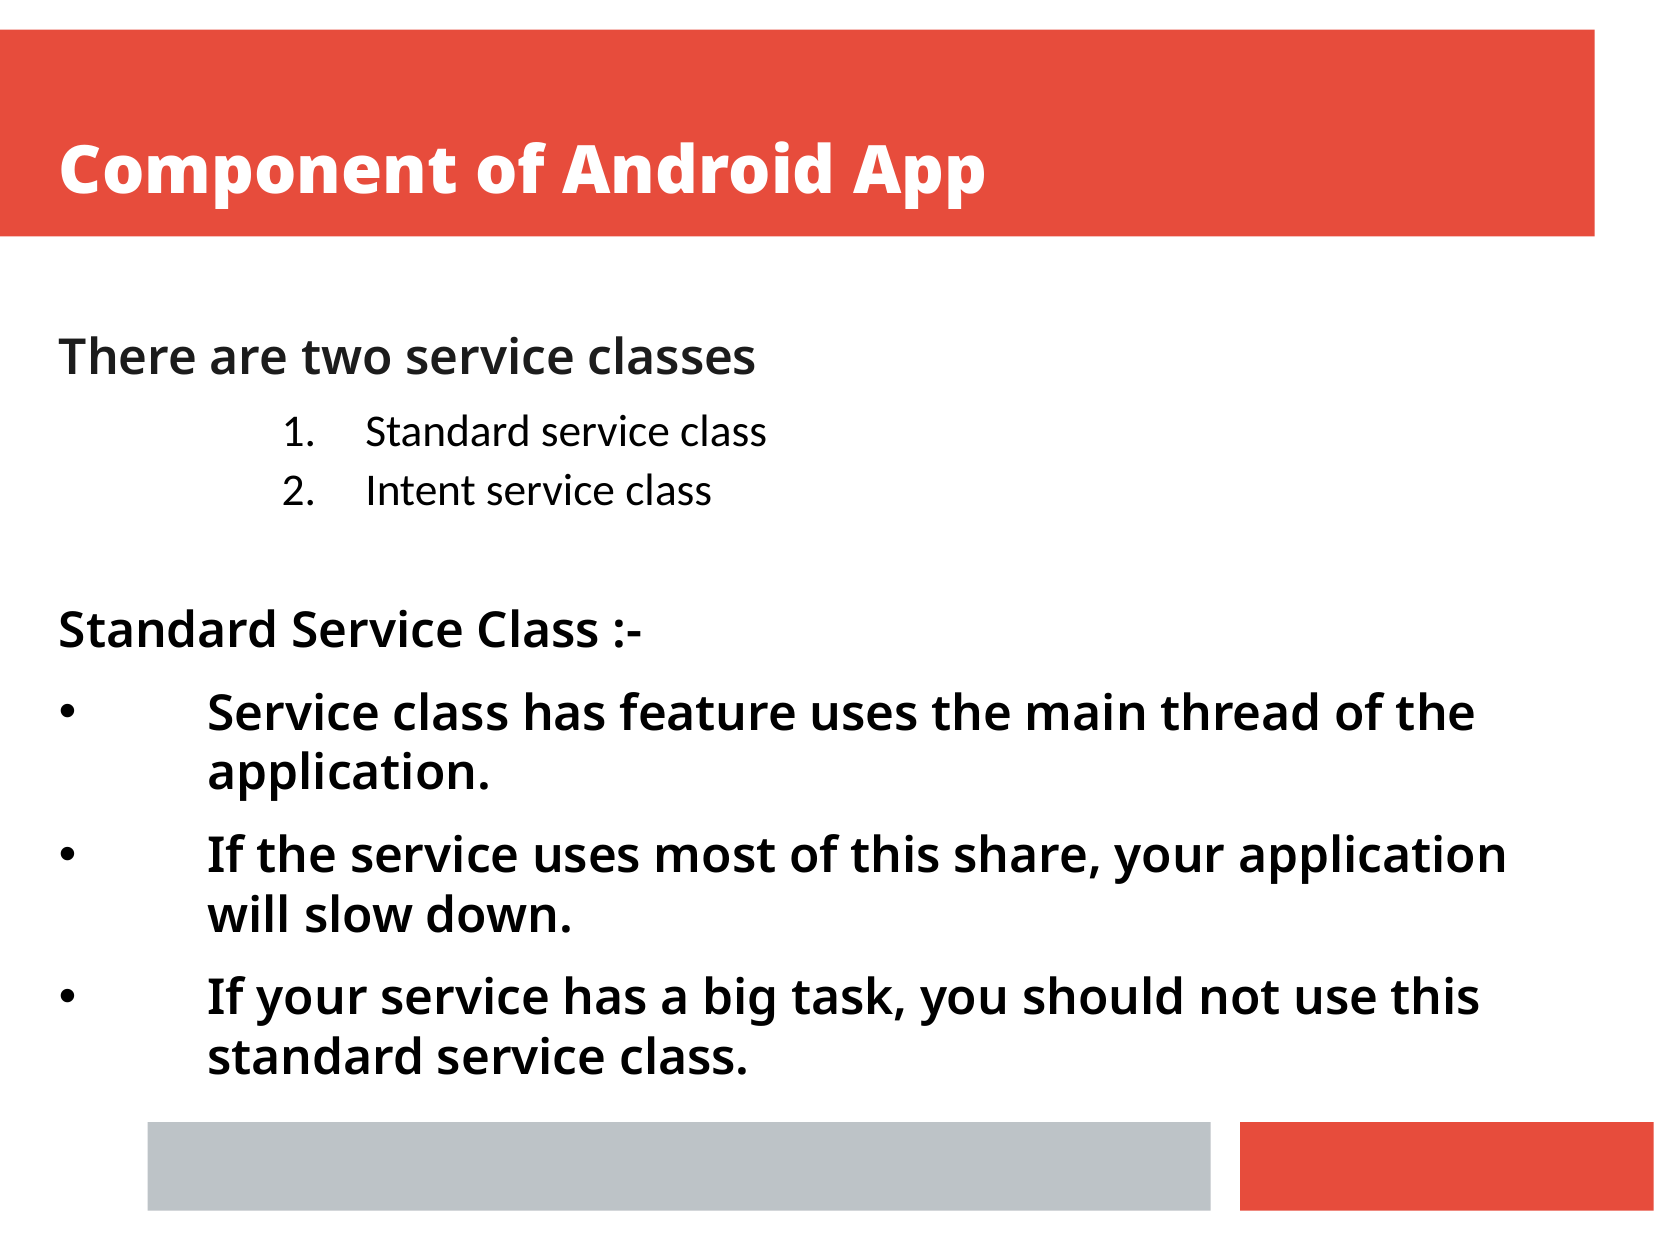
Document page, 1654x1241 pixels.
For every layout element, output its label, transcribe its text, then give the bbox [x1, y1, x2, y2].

list There are two service classes Standard service class Intent service class Standard Service Class :- Service class has feature uses the main thread of the application. If the service uses most of this share, your application will slow down. If your service has a big task, you should not use this standard service class. [59, 324, 1565, 1093]
title Component of Android App [59, 59, 1595, 207]
